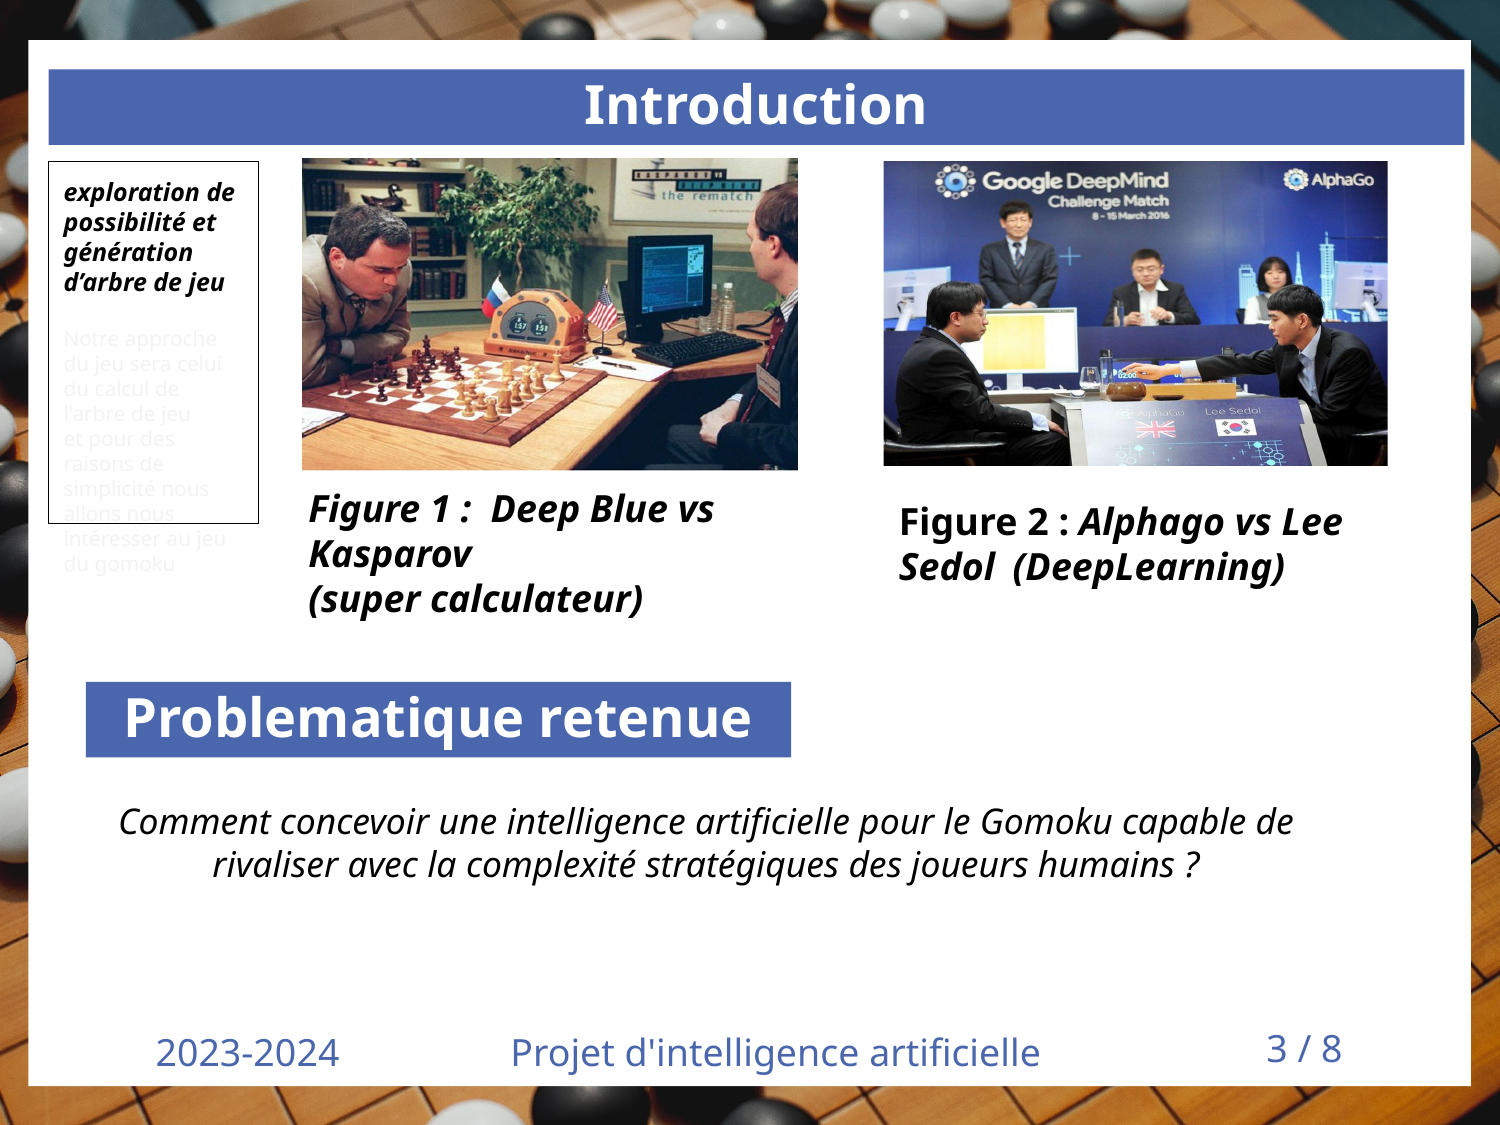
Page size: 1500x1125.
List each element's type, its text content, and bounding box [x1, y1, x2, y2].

title Introduction [48, 69, 1465, 145]
text_box Figure 1 : Deep Blue vs Kasparov (super calculateur) [293, 470, 788, 552]
text_box exploration de possibilité et génération d’arbre de jeu Notre approche du jeu sera celui du calcul de l'arbre de jeu et pour des raisons de simplicité nous allons nous intéresser au jeu du gomoku [48, 161, 259, 524]
text_box <number> / 8 [1147, 1021, 1358, 1081]
text_box Figure 2 : Alphago vs Lee Sedol (DeepLearning) [883, 482, 1388, 554]
title Problematique retenue [85, 681, 792, 758]
text_box Projet d'intelligence artificielle [485, 1021, 1067, 1081]
picture [0, 0, 1500, 1125]
text_box 2023-2024 [140, 1021, 428, 1081]
text_box Comment concevoir une intelligence artificielle pour le Gomoku capable de rivaliser avec la complexité stratégiques des joueurs humains ? [85, 784, 1328, 886]
